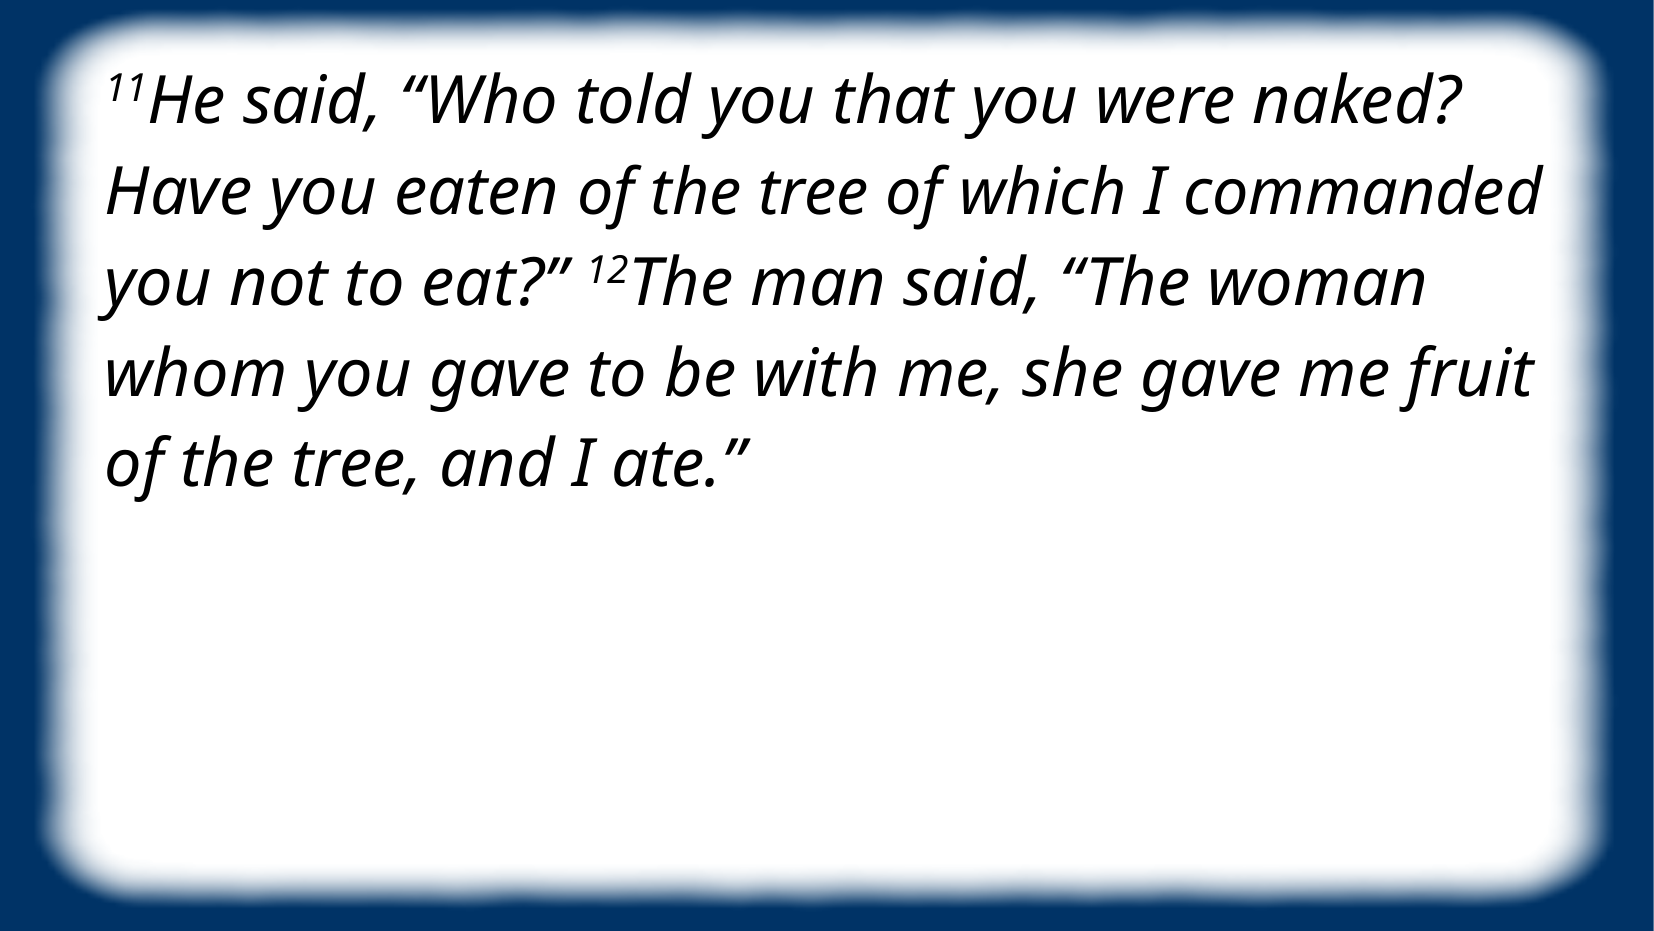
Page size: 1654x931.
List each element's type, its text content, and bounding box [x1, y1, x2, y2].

text_box 11He said, “Who told you that you were naked? Have you eaten of the tree of which I commanded you not to eat?” 12The man said, “The woman whom you gave to be with me, she gave me fruit of the tree, and I ate.” [90, 45, 1576, 504]
picture [0, 0, 1654, 931]
